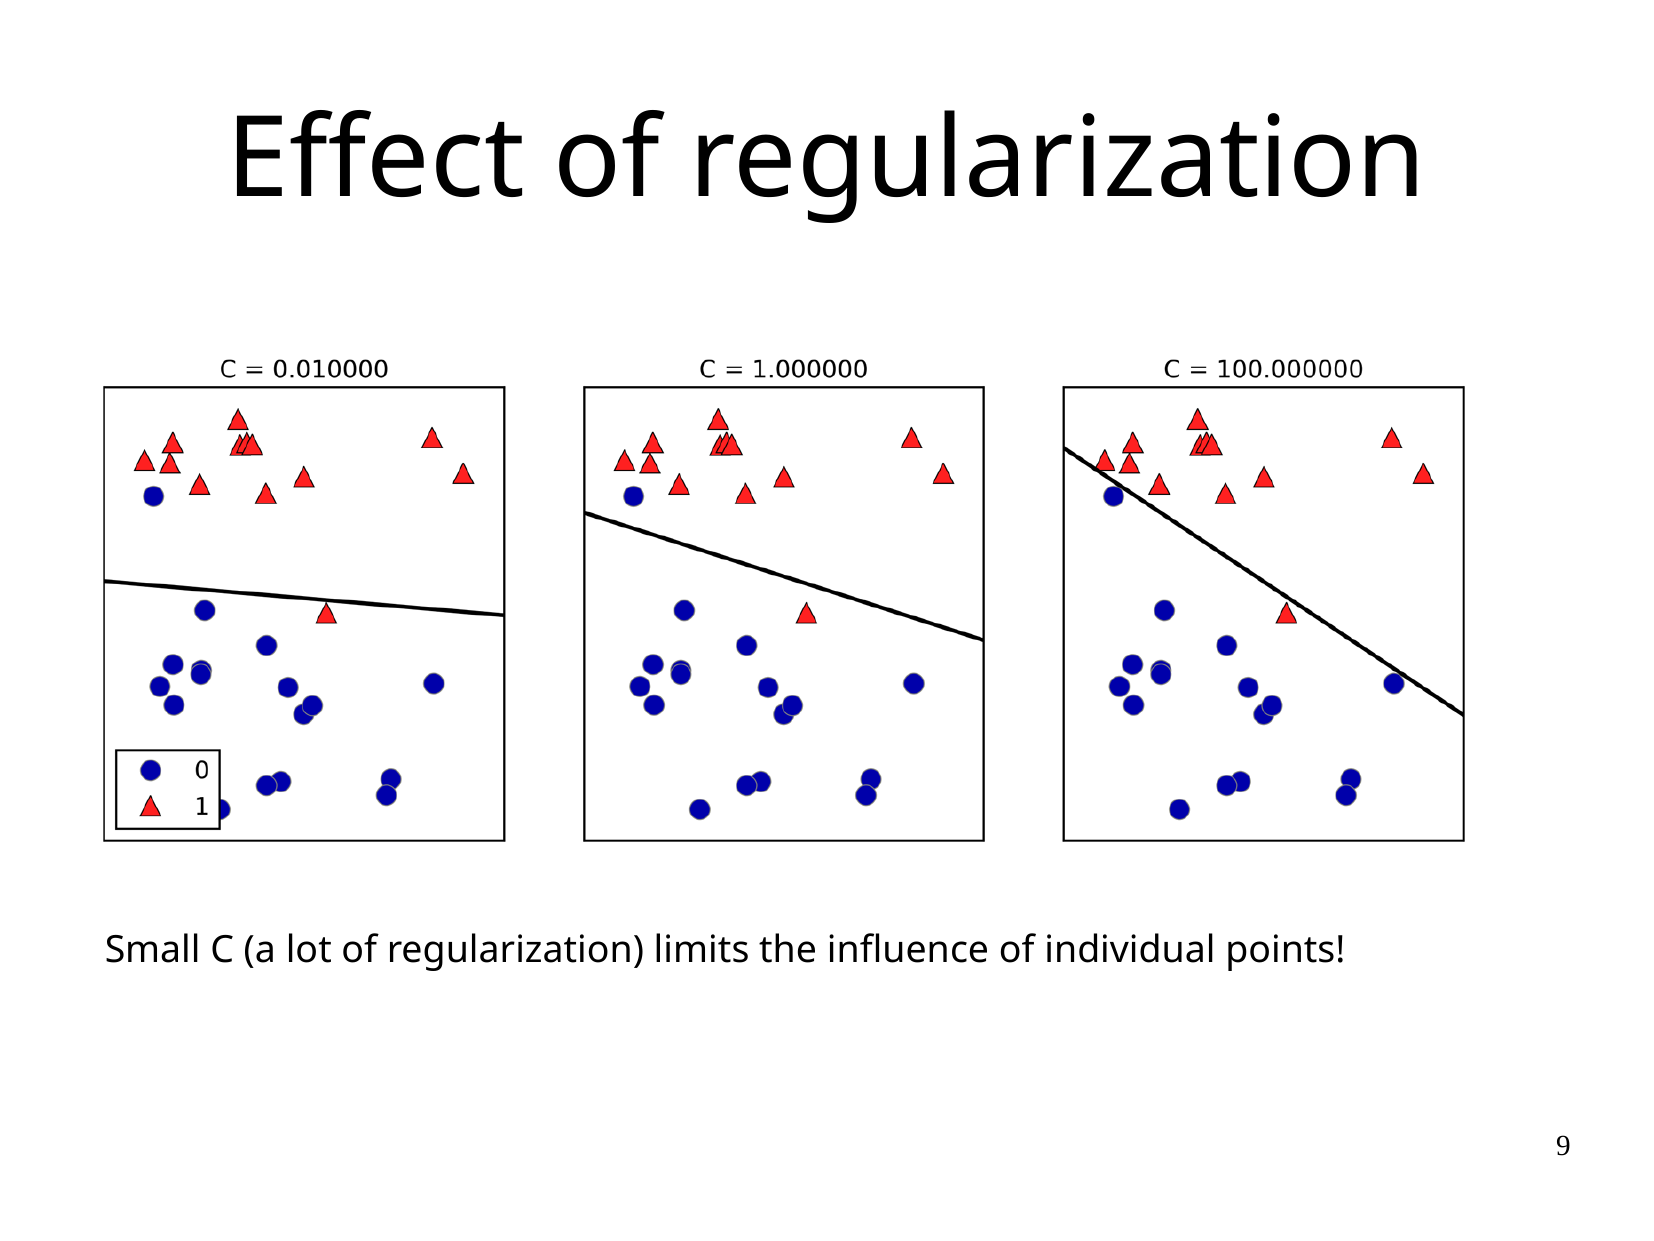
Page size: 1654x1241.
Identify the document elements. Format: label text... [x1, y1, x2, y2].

text_box Small C (a lot of regularization) limits the influence of individual points! [90, 915, 1471, 968]
picture [89, 344, 1478, 856]
title Effect of regularization [82, 49, 1571, 257]
